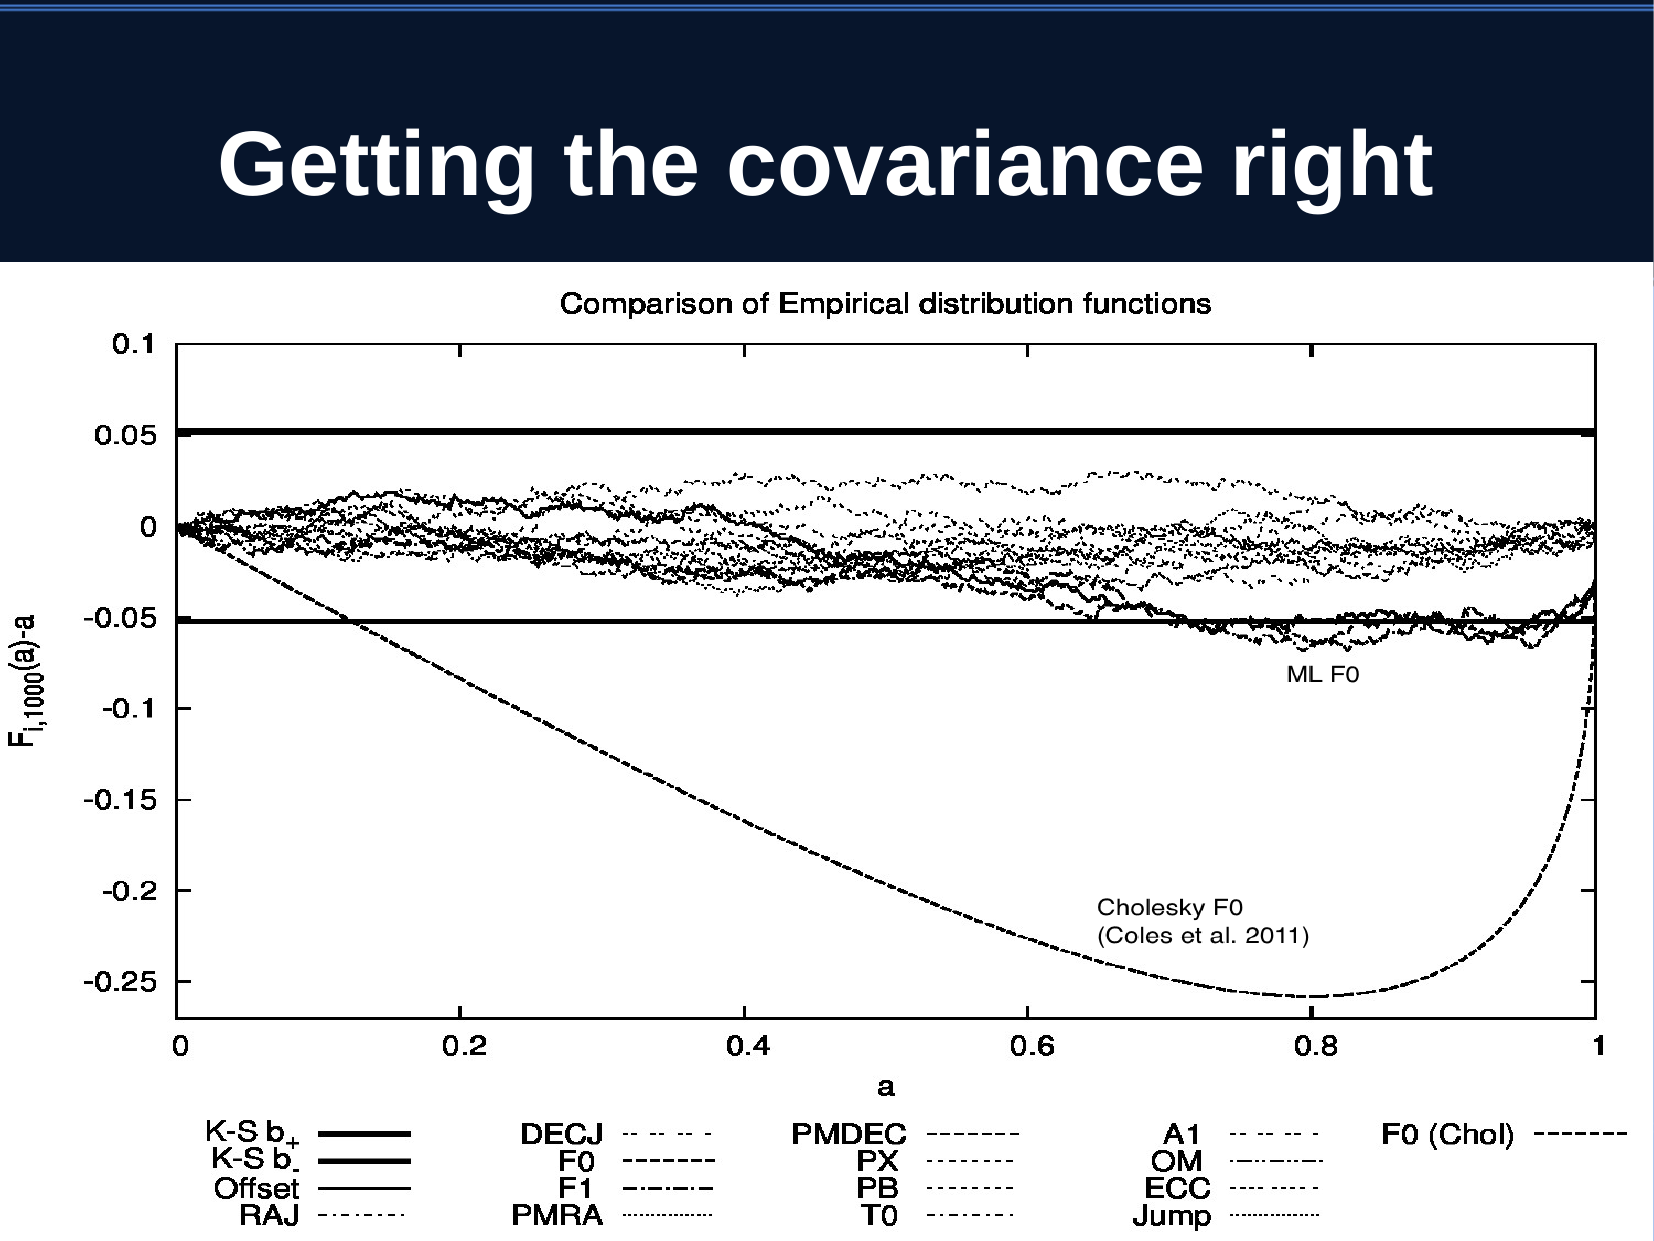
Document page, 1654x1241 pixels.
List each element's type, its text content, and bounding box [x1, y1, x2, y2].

picture [0, 0, 1654, 1241]
title Getting the covariance right [82, 49, 1571, 257]
